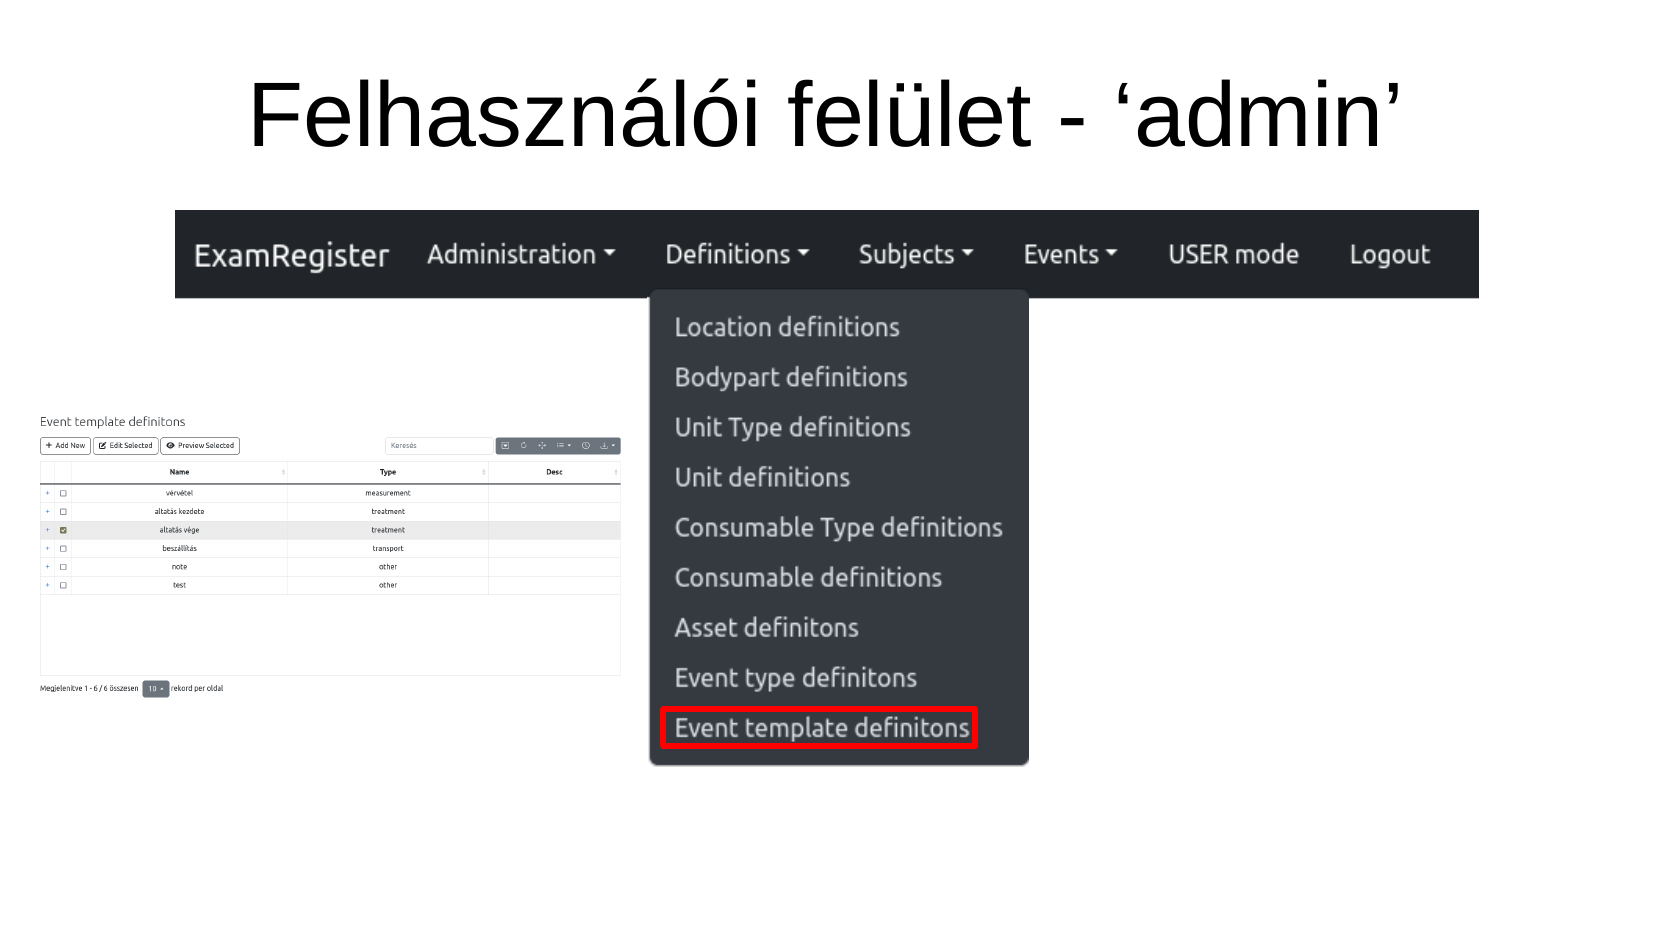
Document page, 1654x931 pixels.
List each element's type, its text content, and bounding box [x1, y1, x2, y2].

picture [33, 412, 638, 713]
picture [175, 210, 1479, 767]
title Felhasználói felület - ‘admin’ [82, 37, 1571, 193]
